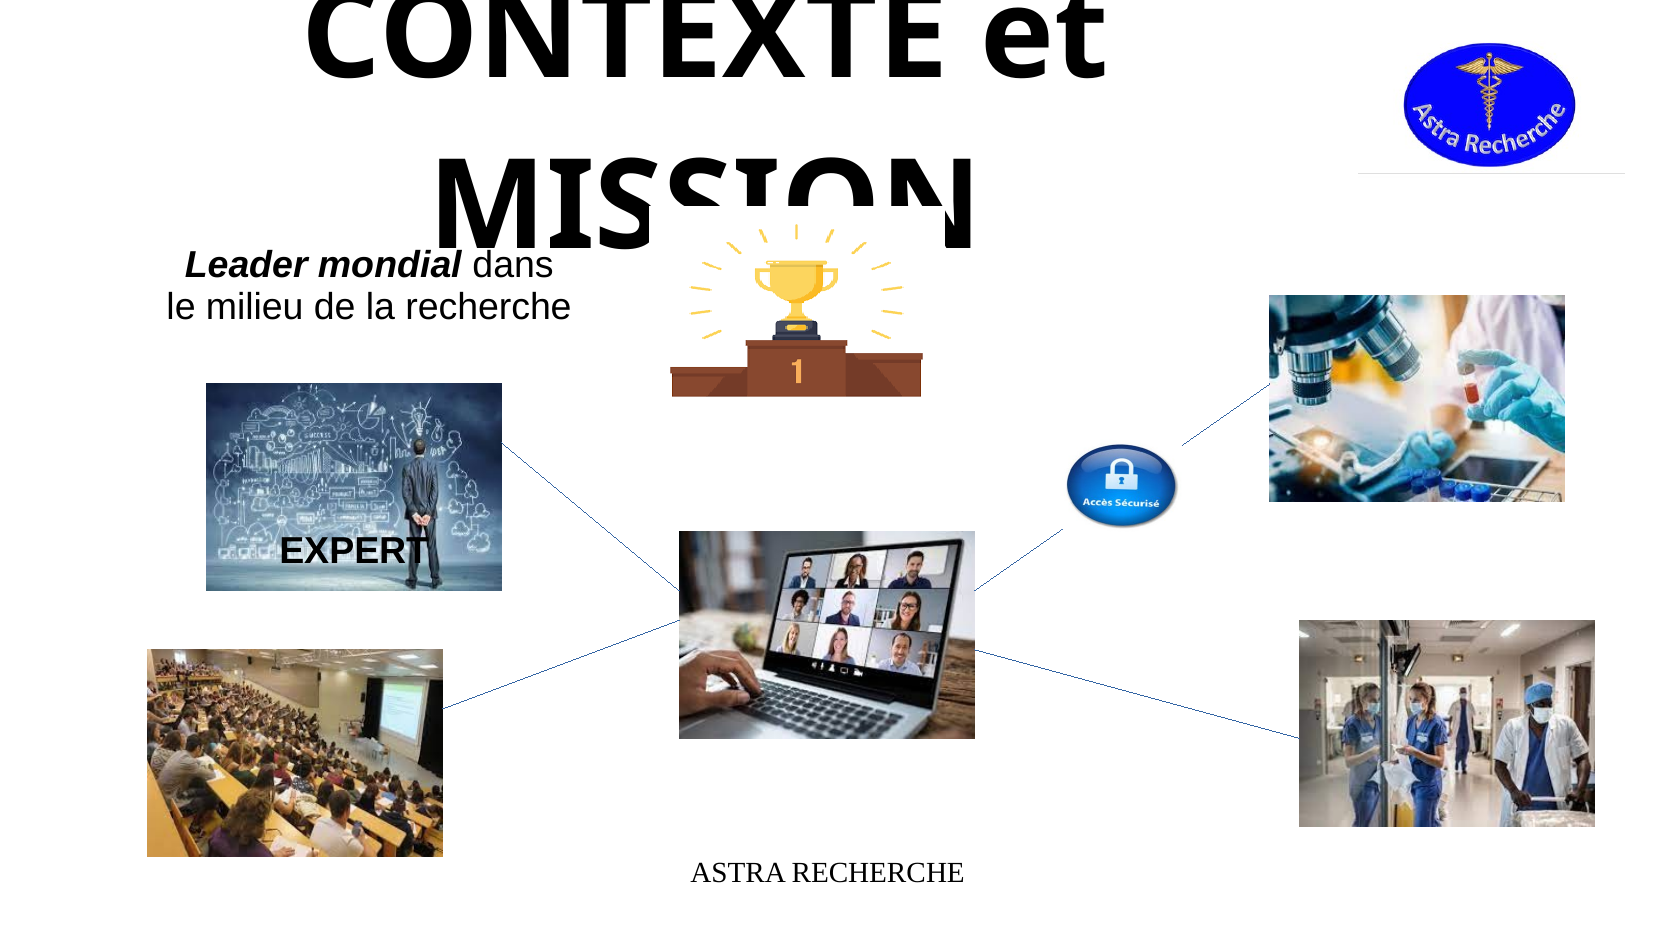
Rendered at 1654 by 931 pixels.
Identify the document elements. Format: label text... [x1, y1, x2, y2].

title CONTEXTE et MISSION [82, 37, 1329, 193]
picture [1347, 295, 1355, 307]
text_box Leader mondial dans le milieu de la recherche [147, 236, 591, 336]
picture [1060, 439, 1182, 532]
picture [1299, 620, 1595, 827]
picture [1269, 295, 1565, 502]
picture [1358, 29, 1625, 178]
picture [206, 383, 502, 591]
picture [147, 649, 443, 857]
picture [679, 531, 975, 739]
picture [649, 206, 945, 414]
